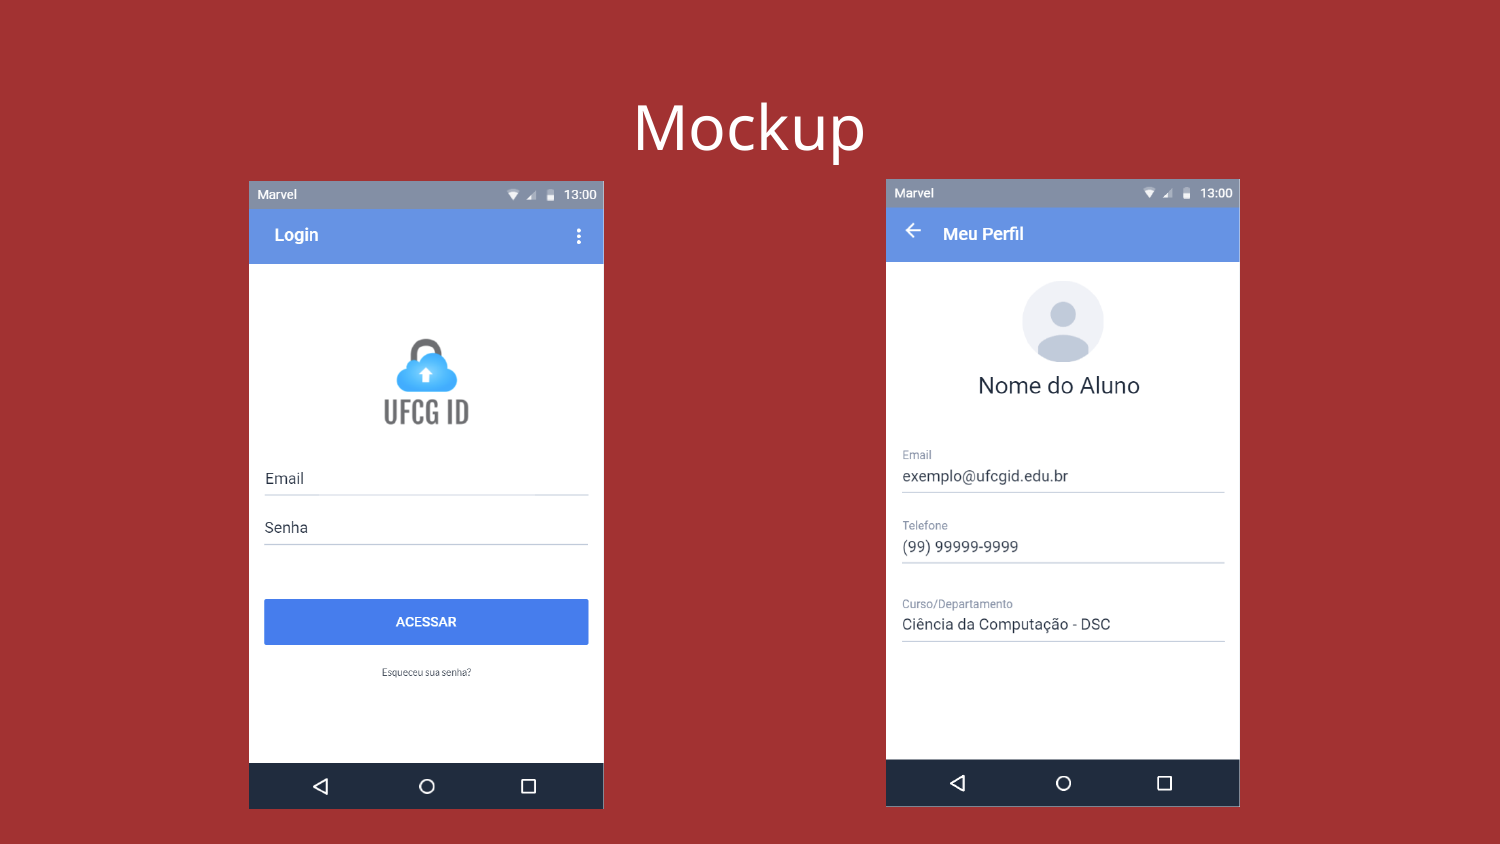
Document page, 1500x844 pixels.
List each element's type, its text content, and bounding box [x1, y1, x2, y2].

picture [886, 179, 1240, 807]
title Mockup [51, 72, 1449, 167]
picture [249, 181, 604, 809]
